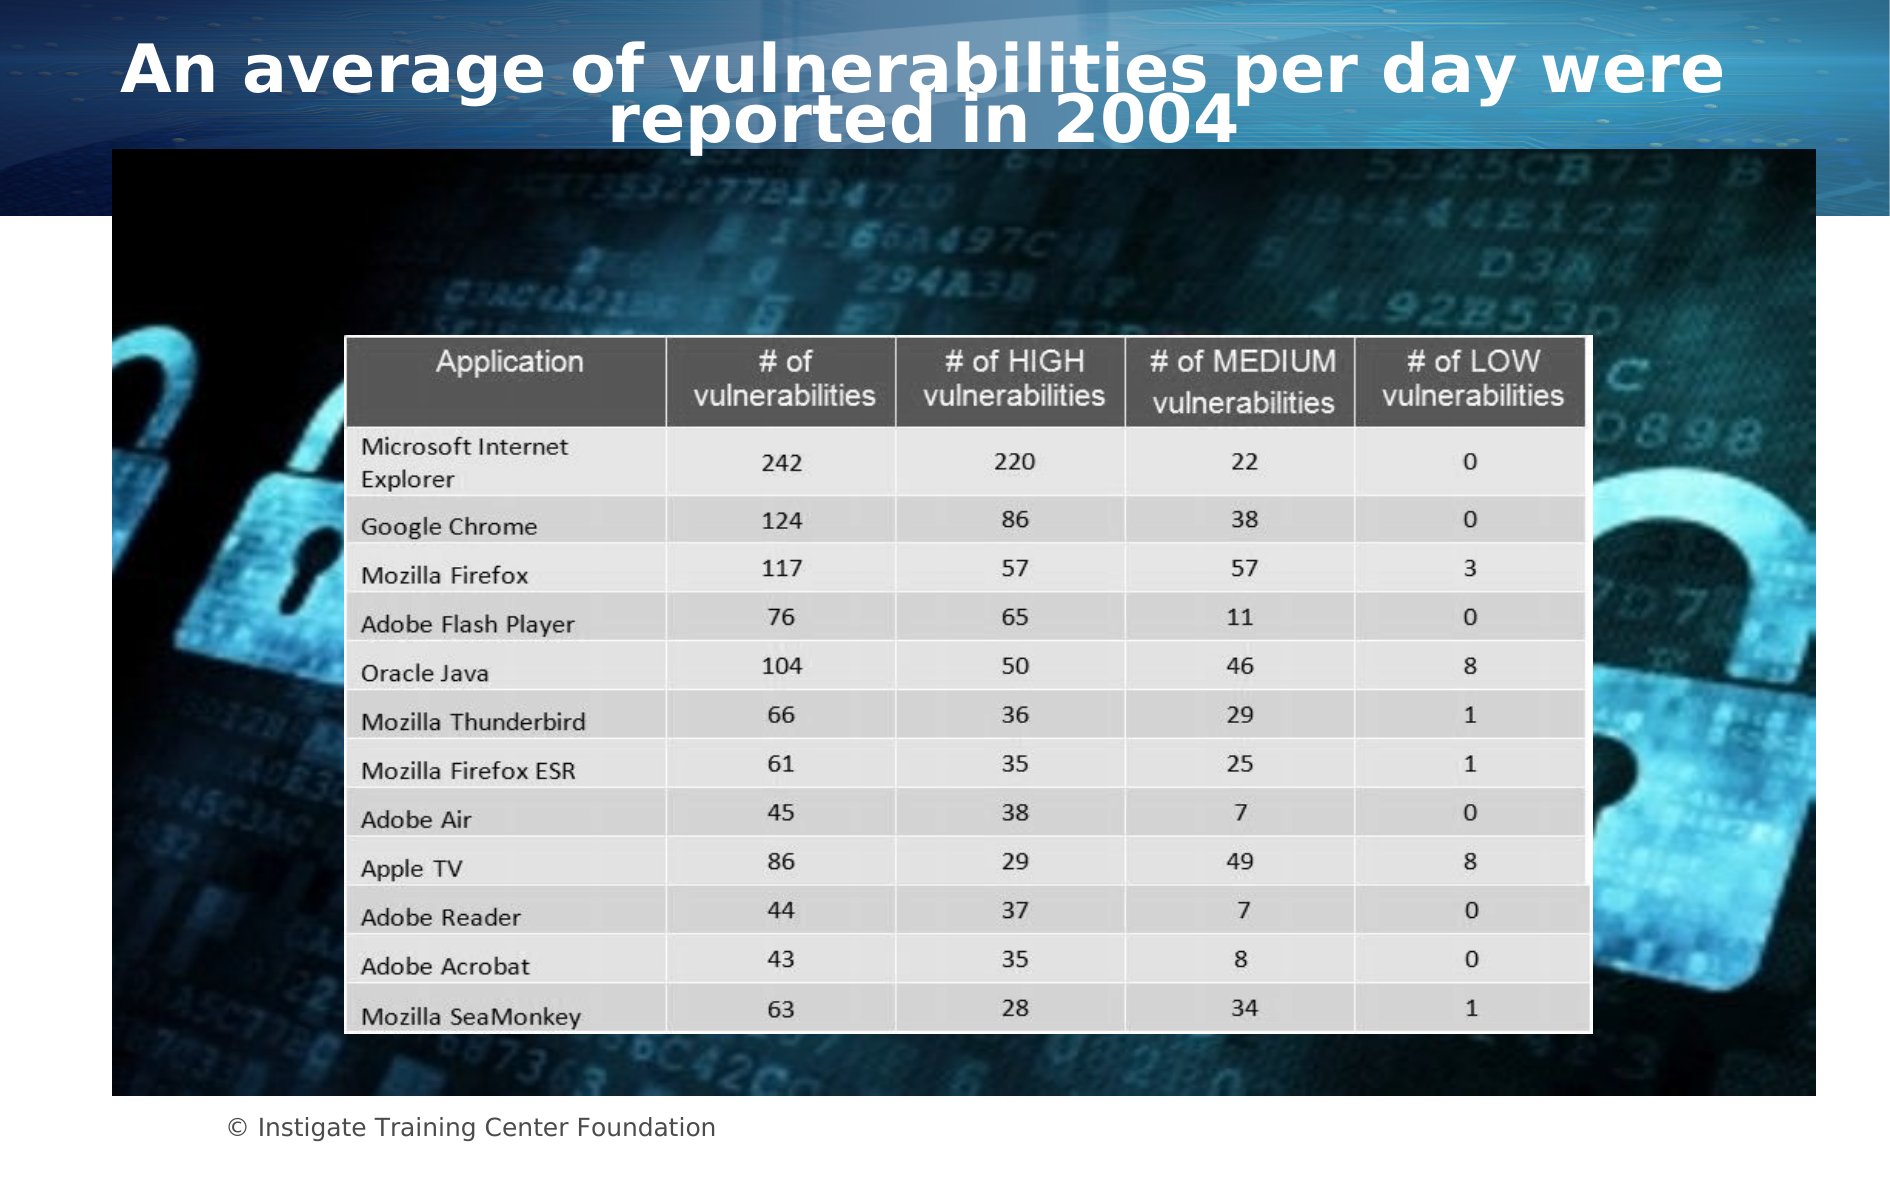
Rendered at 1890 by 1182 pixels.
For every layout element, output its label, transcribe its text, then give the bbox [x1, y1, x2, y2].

picture [0, 0, 1890, 1096]
title An average of vulnerabilities per day were reported in 2004 [75, 18, 1773, 188]
